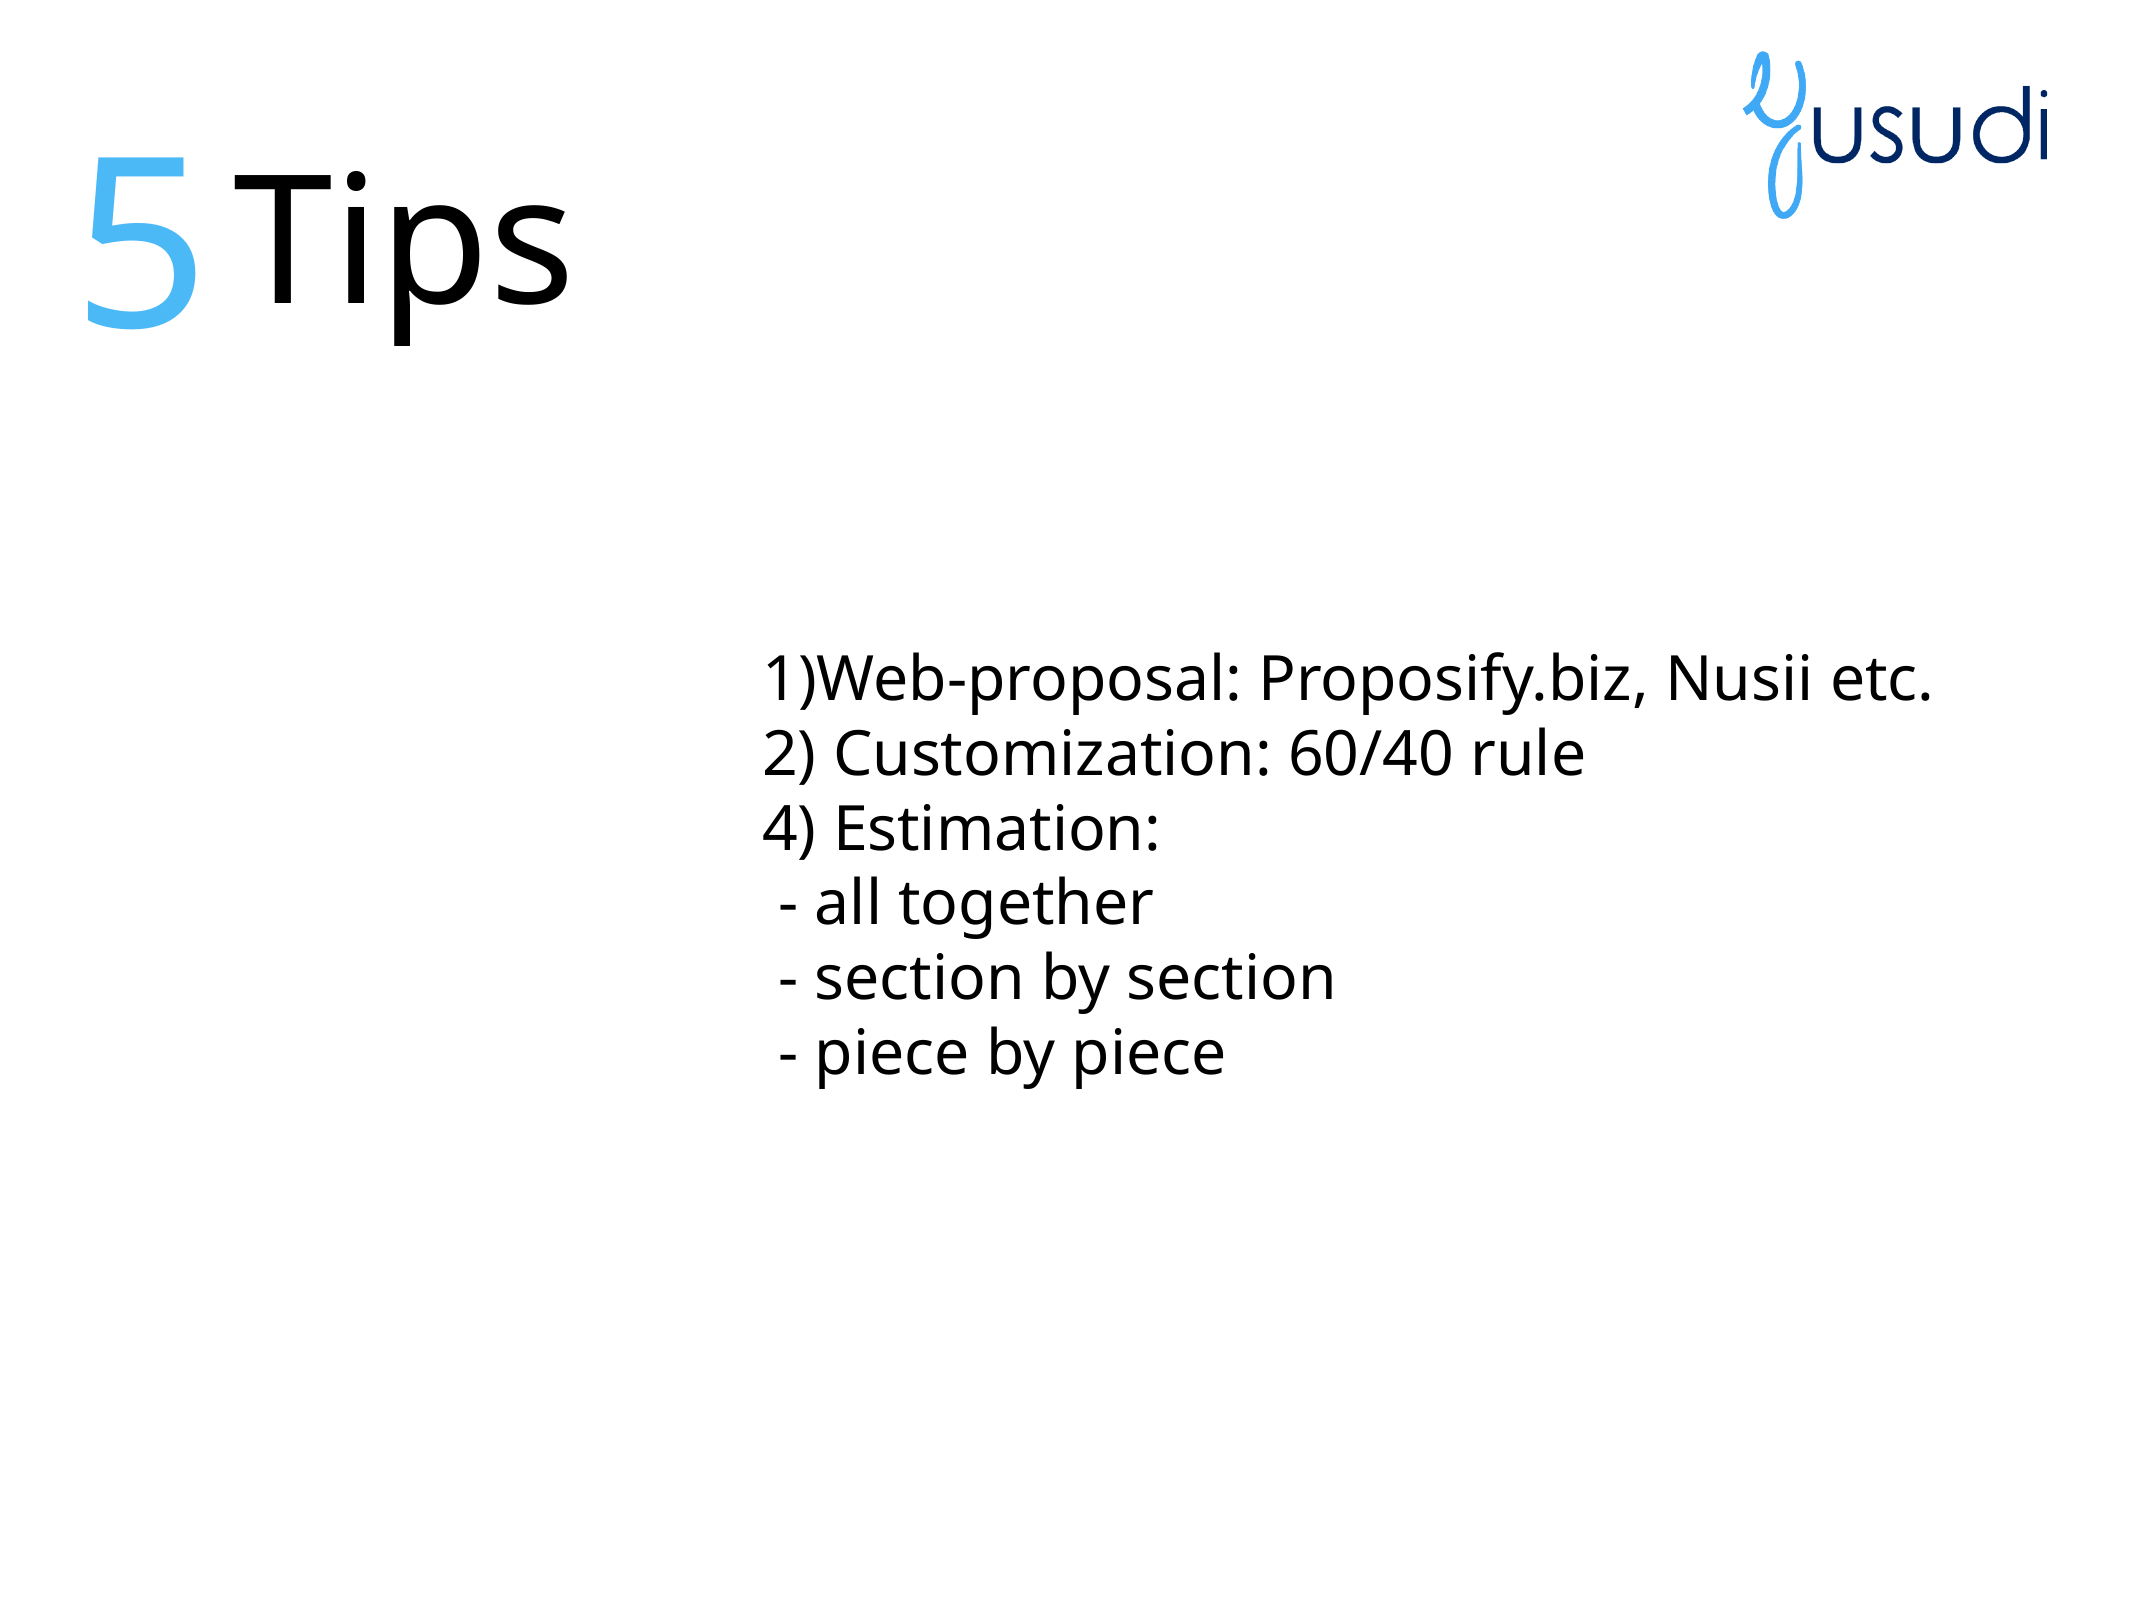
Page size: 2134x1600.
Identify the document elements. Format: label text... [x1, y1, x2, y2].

picture [1740, 51, 2086, 219]
text_box 5 [65, 81, 218, 384]
text_box Tips [225, 116, 2080, 349]
text_box Web-proposal: Proposify.biz, Nusii etc. 2) Customization: 60/40 rule 4) Estimation: - all together - section by section - piece by piece [754, 629, 1945, 1209]
